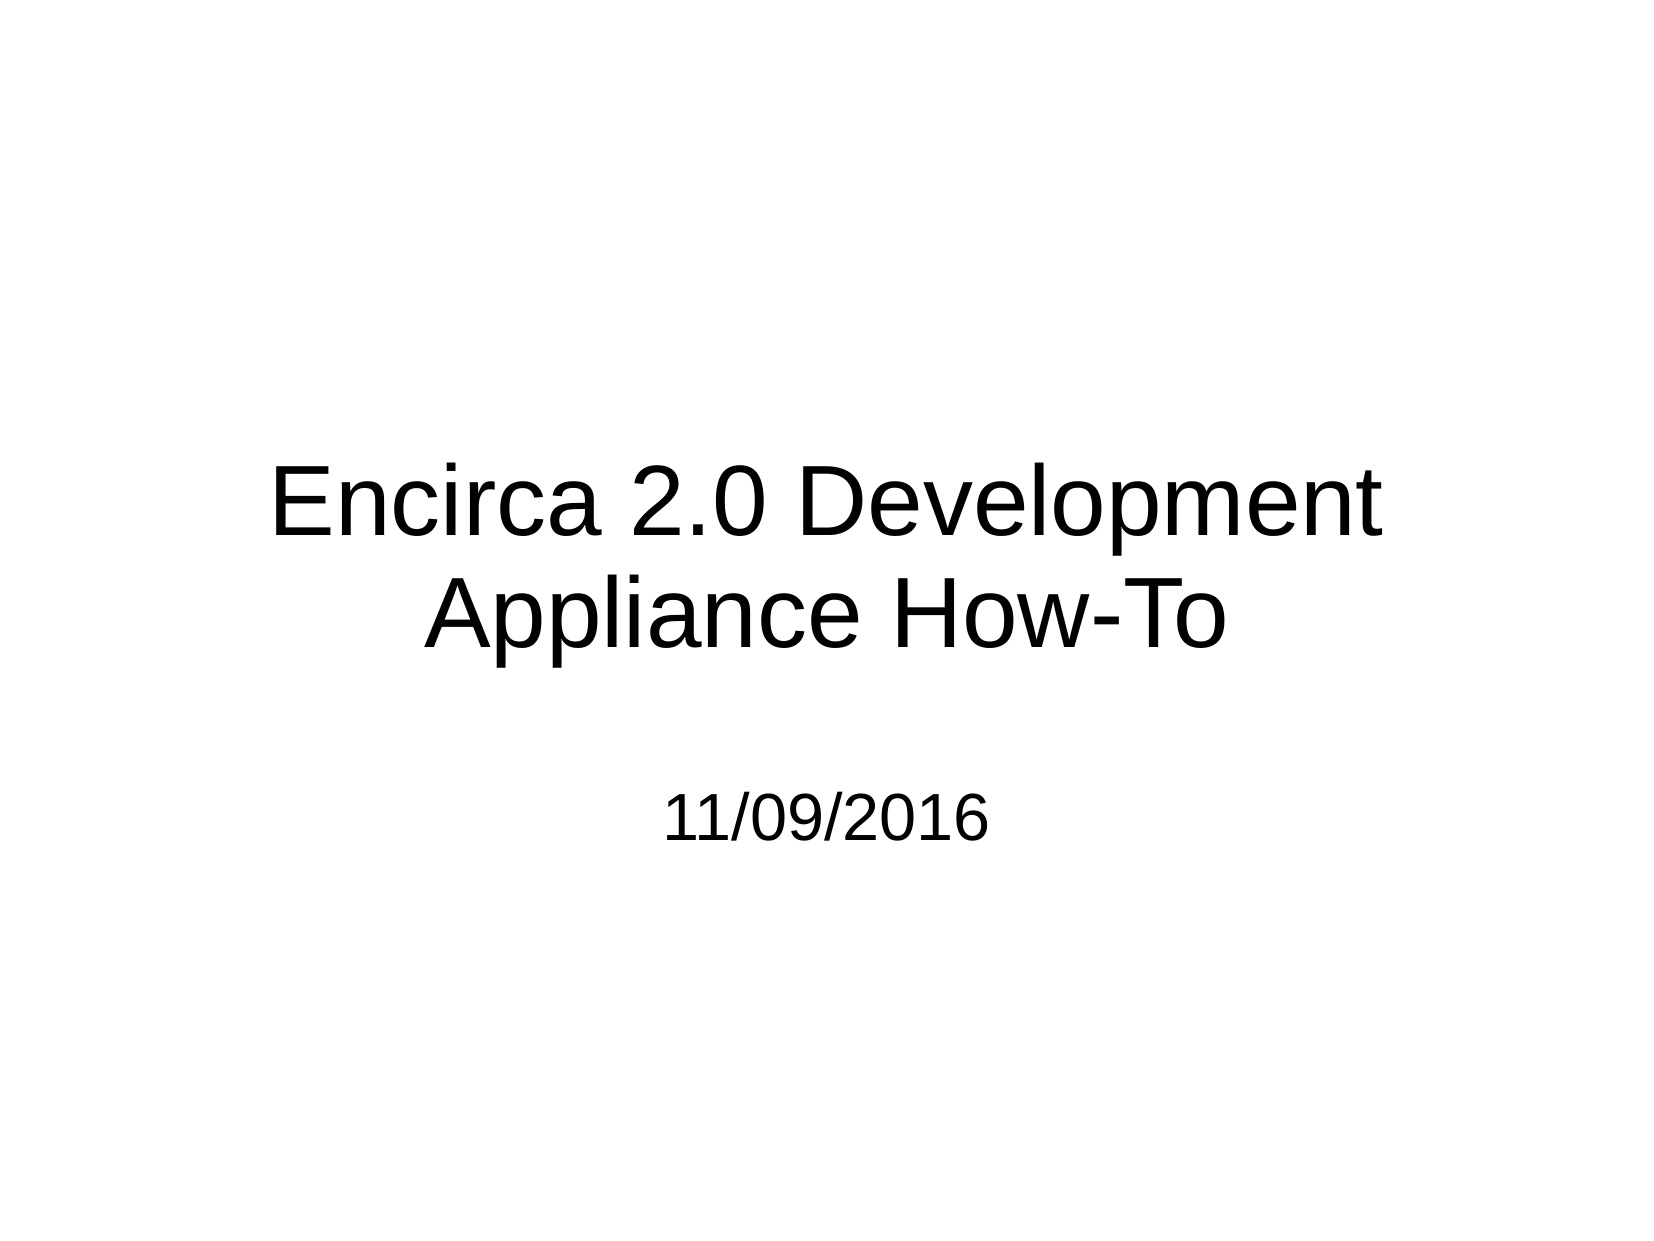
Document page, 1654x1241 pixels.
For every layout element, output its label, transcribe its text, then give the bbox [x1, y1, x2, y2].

subtitle Encirca 2.0 Development Appliance How-To 11/09/2016 [82, 290, 1571, 1010]
